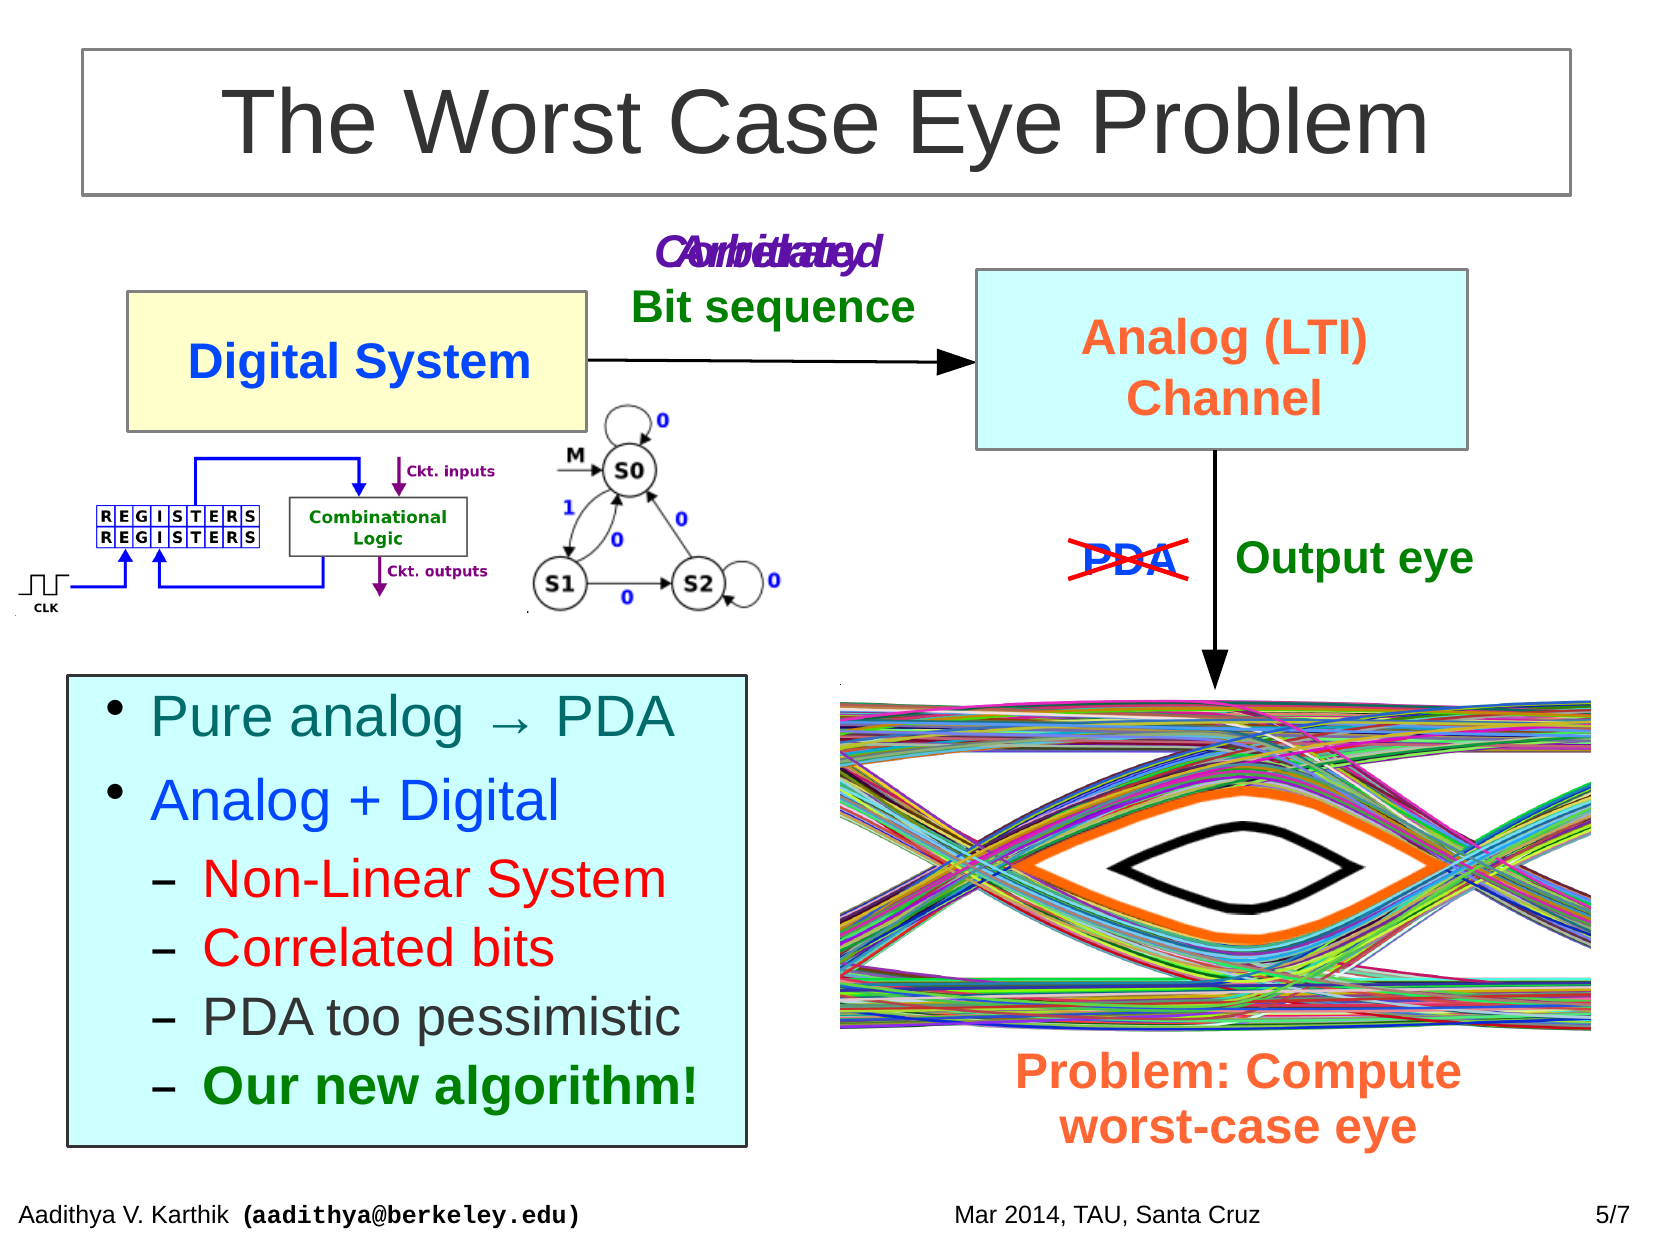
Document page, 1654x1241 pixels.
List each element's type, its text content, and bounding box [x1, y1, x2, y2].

list Pure analog → PDA Analog + Digital Non-Linear System Correlated bits PDA too pessimistic Our new algorithm! [82, 691, 724, 1126]
text_box Digital System [143, 325, 577, 397]
text_box [127, 291, 587, 432]
text_box Output eye [1217, 524, 1513, 591]
text_box Bit sequence [615, 286, 931, 340]
picture [840, 683, 1591, 1047]
text_box Correlated [591, 218, 946, 286]
title The Worst Case Eye Problem [82, 49, 1571, 196]
text_box PDA [1049, 526, 1212, 593]
text_box Problem: Compute worst-case eye [974, 1035, 1503, 1162]
picture [527, 401, 783, 613]
text_box [67, 675, 747, 1147]
picture [15, 453, 496, 616]
text_box Analog (LTI) Channel [987, 295, 1462, 428]
text_box [976, 269, 1468, 450]
